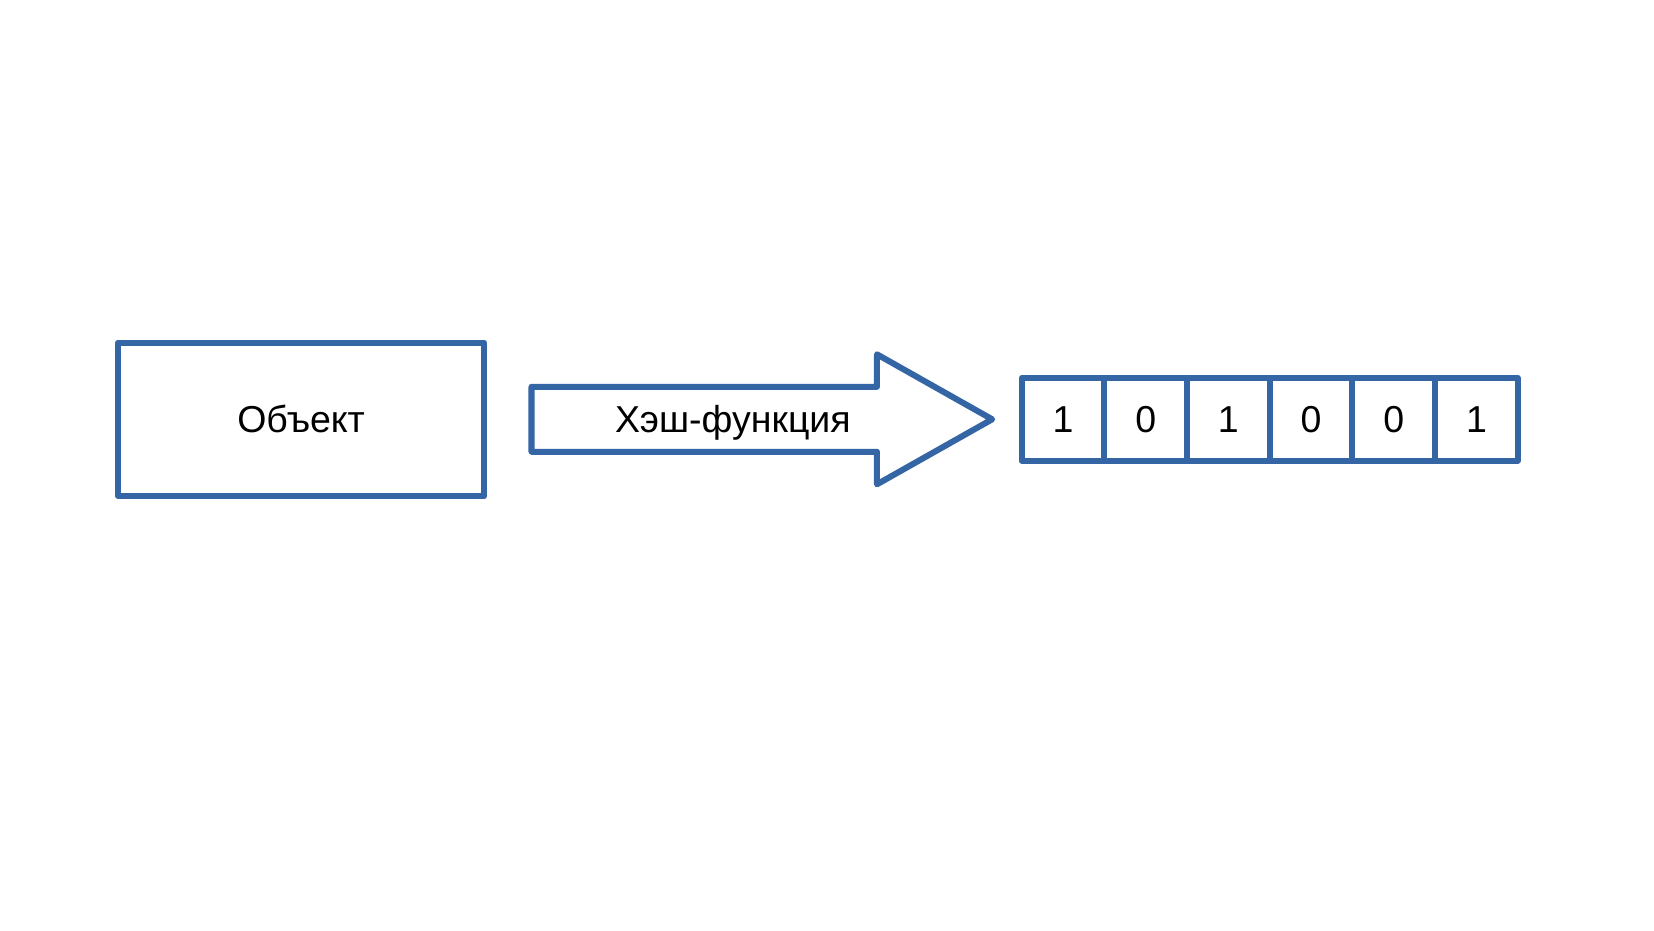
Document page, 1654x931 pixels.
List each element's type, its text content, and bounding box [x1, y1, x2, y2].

text_box 1 [1187, 377, 1269, 461]
text_box Объект [118, 342, 485, 497]
text_box 0 [1352, 377, 1435, 461]
text_box 0 [1269, 377, 1352, 461]
text_box Хэш-функция [531, 354, 993, 485]
text_box 1 [1021, 377, 1104, 461]
text_box 1 [1435, 377, 1518, 461]
text_box 0 [1104, 377, 1187, 461]
